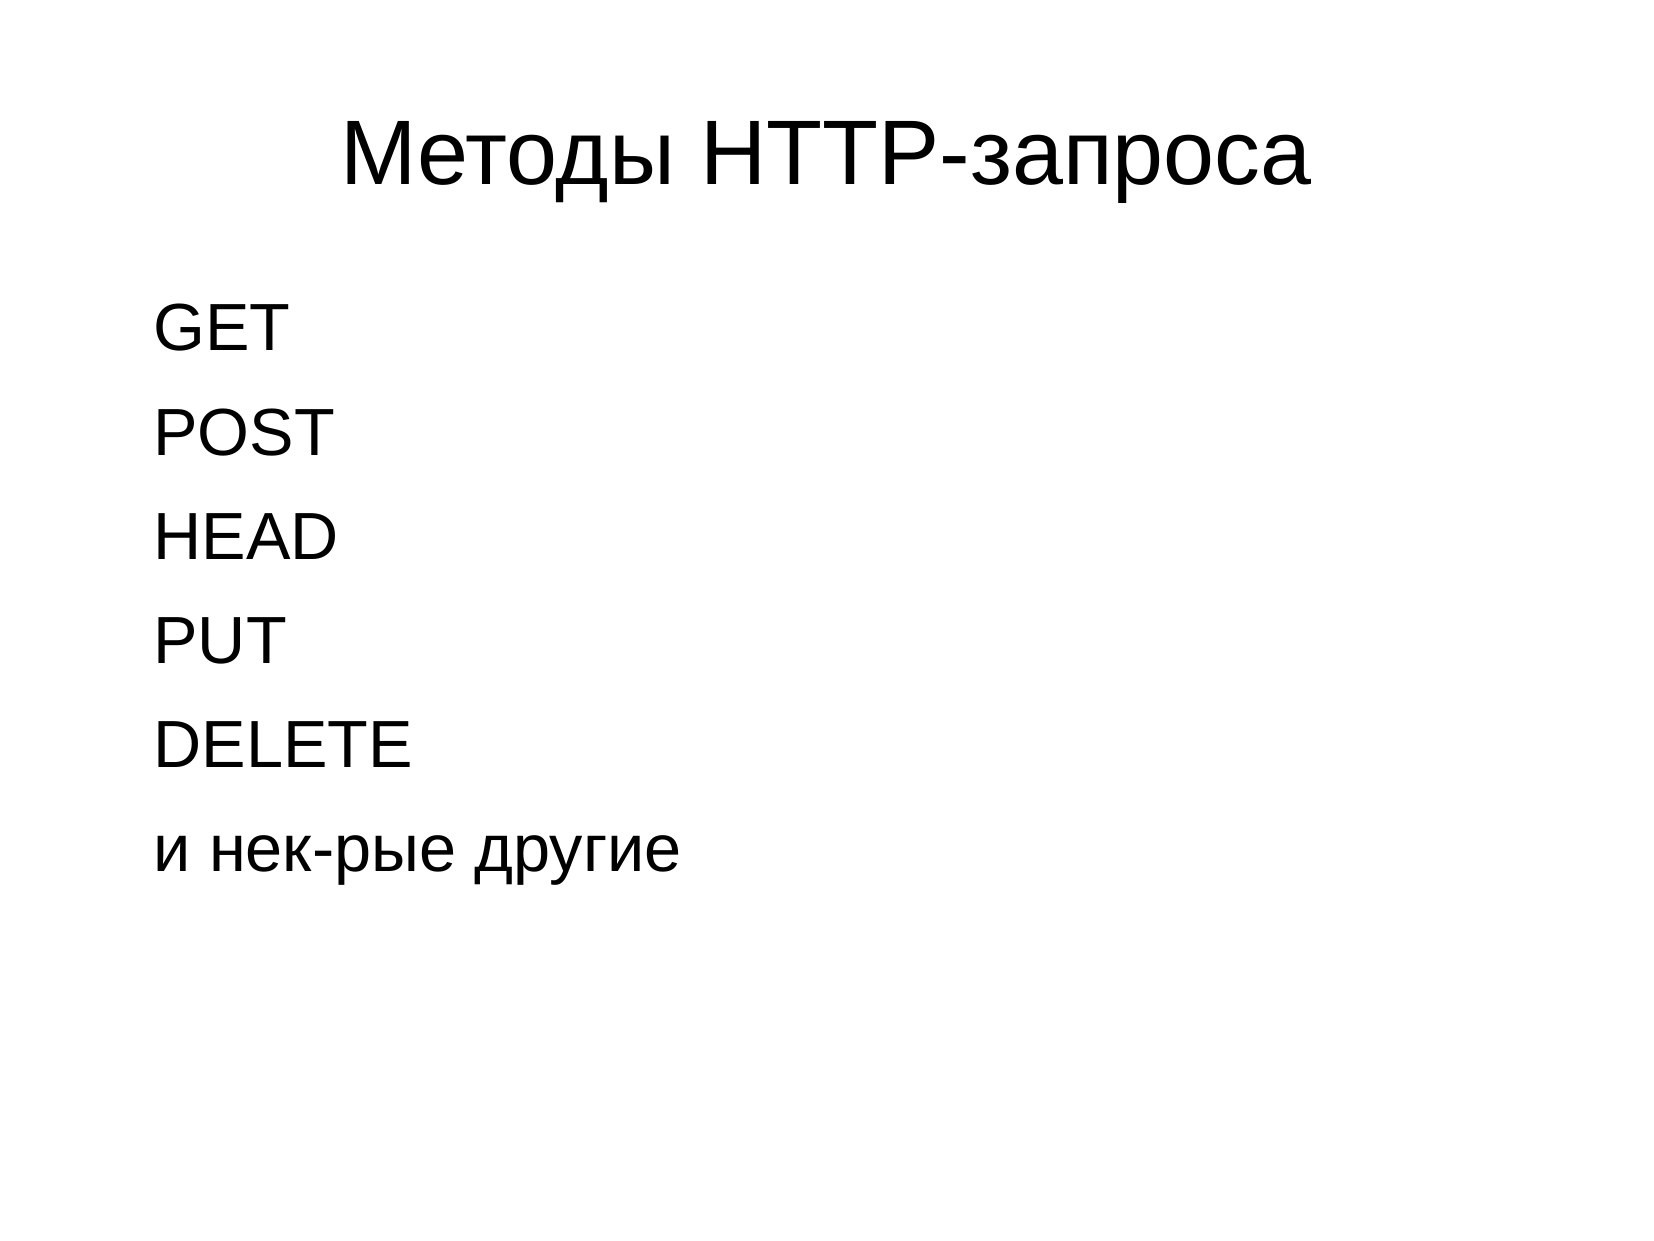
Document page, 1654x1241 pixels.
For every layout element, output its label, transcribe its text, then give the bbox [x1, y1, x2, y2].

list GET POST HEAD PUT DELETE и нек-рые другие [82, 290, 1571, 1093]
title Методы HTTP-запроса [82, 49, 1571, 257]
